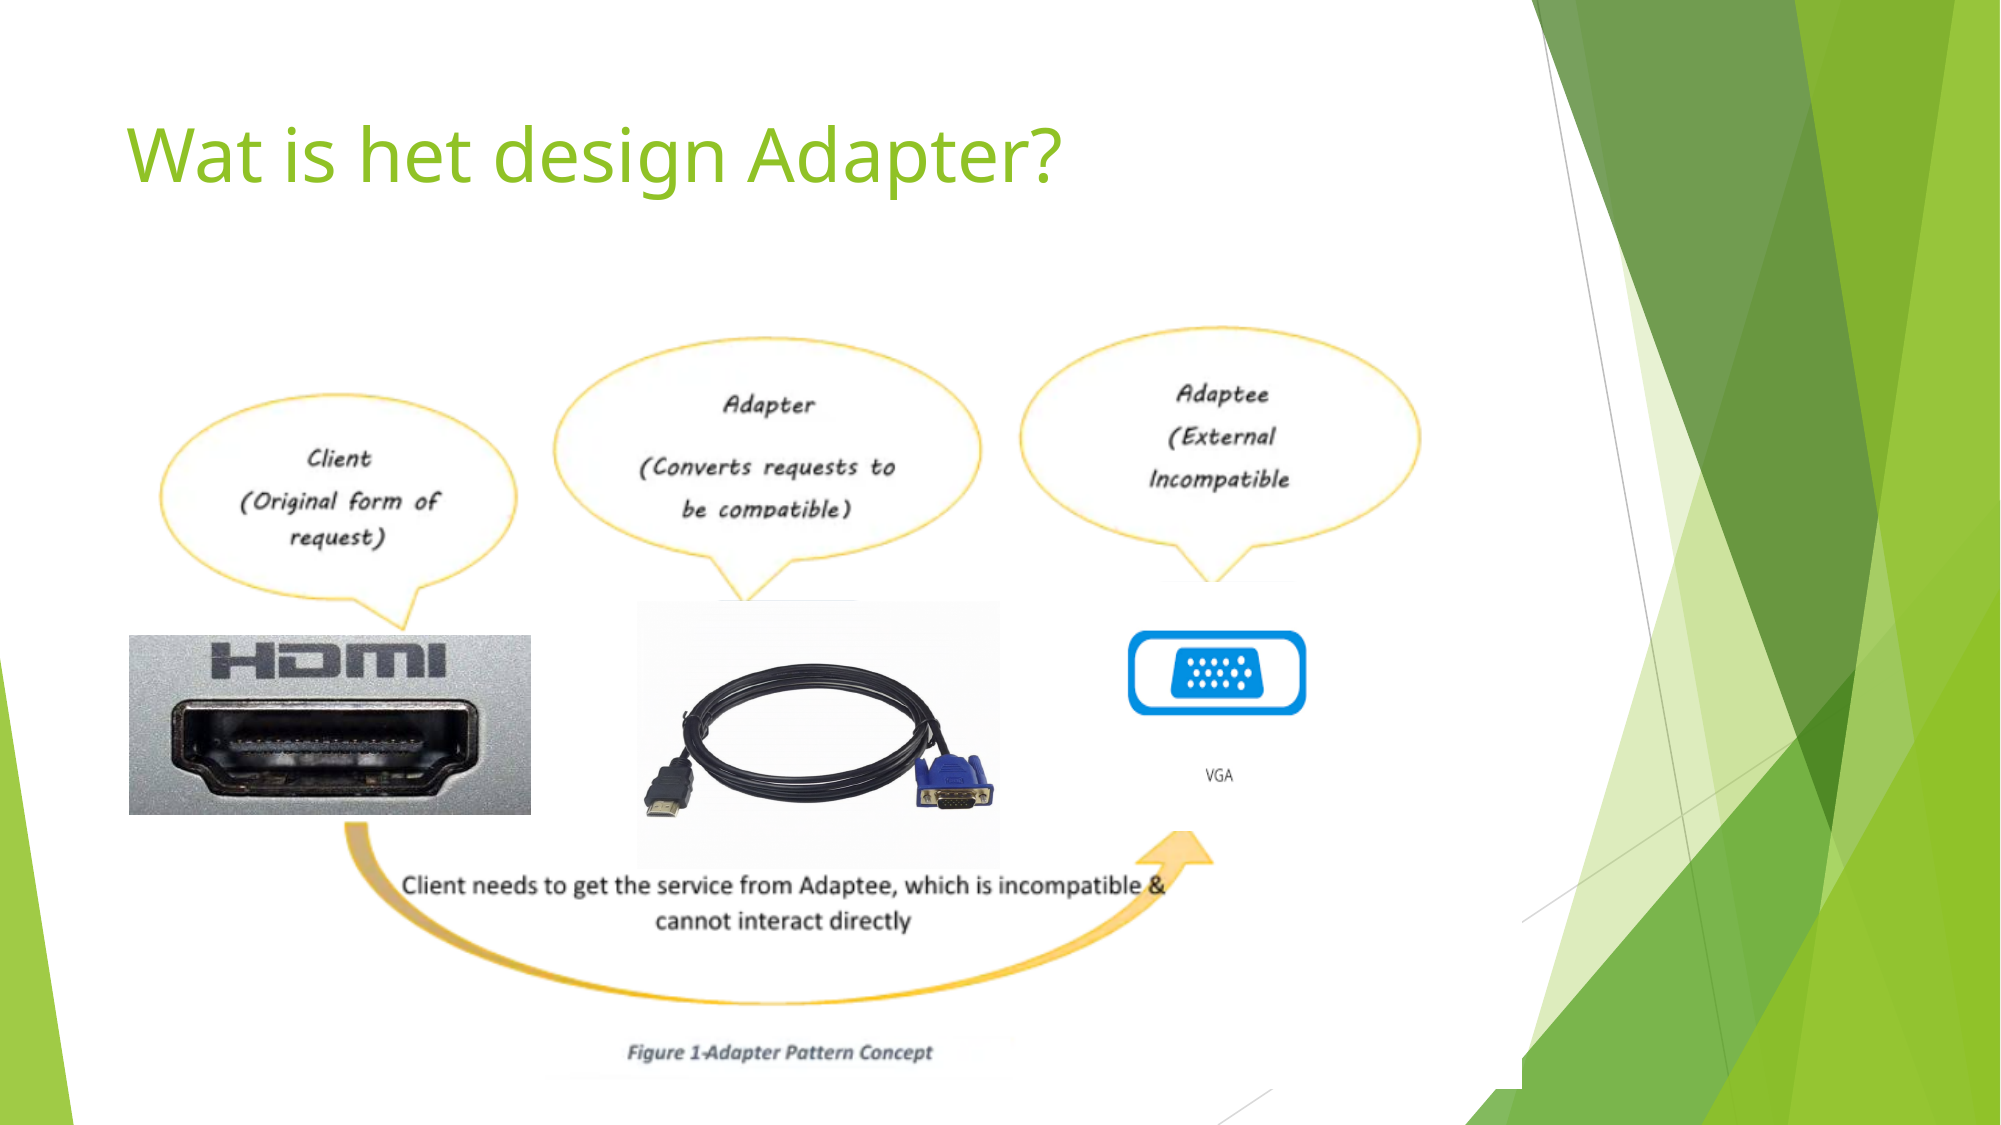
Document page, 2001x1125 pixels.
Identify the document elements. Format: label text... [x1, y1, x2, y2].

picture [76, 271, 1522, 1089]
title Wat is het design Adapter? [111, 99, 1522, 271]
